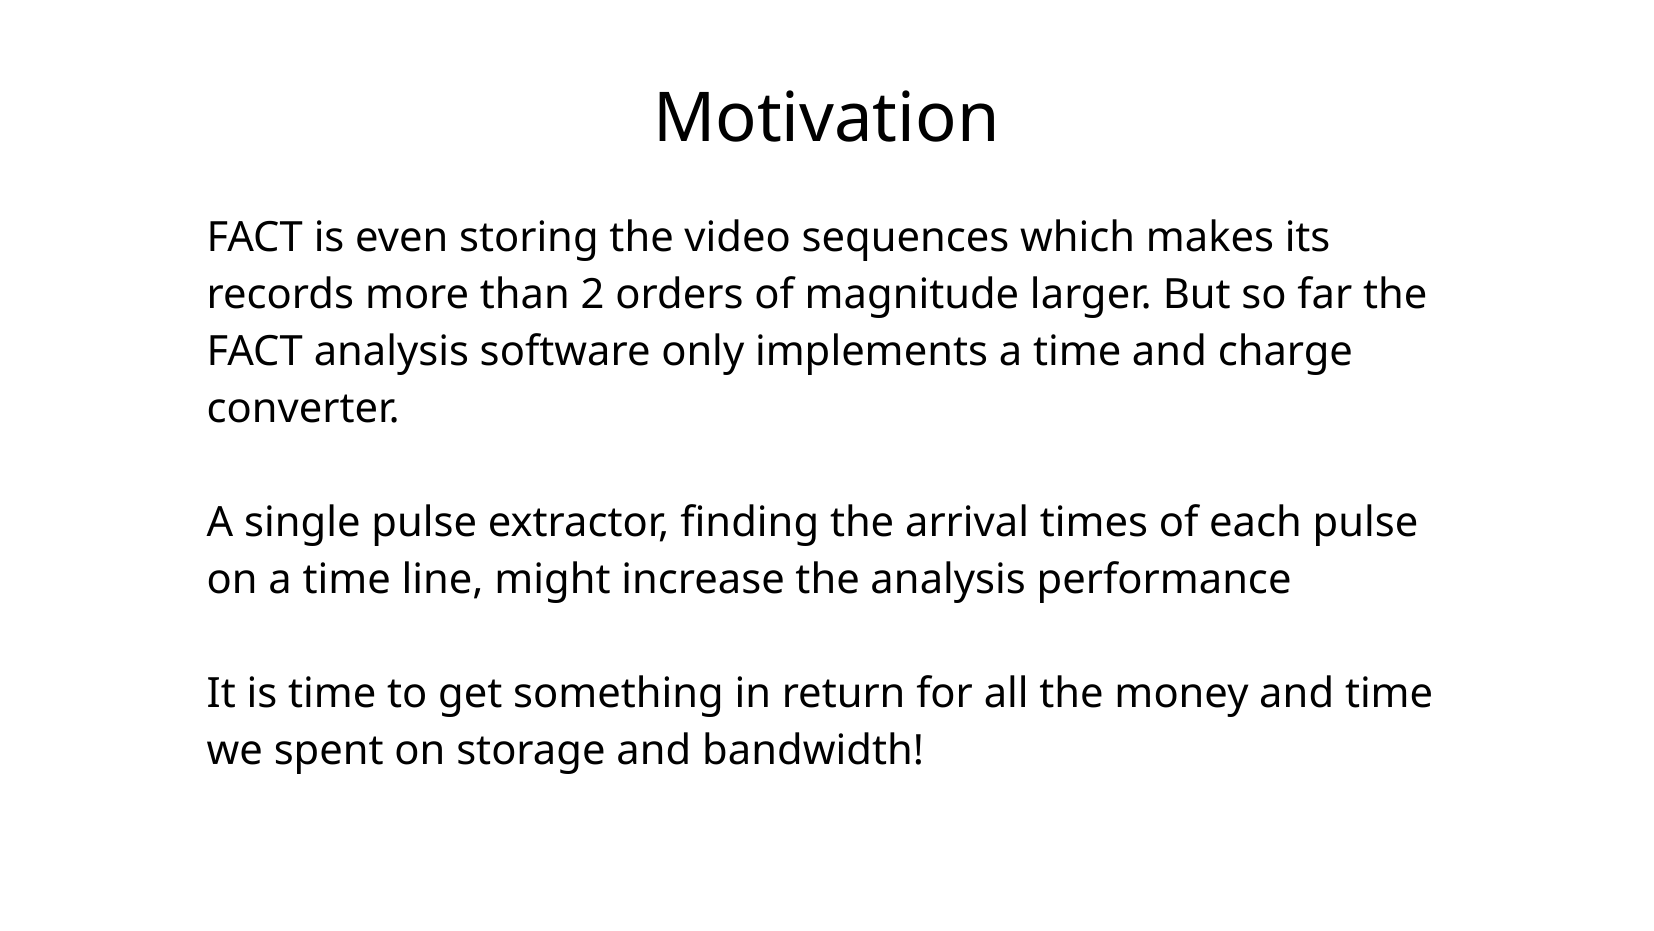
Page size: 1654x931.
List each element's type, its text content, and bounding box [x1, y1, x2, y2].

text_box FACT is even storing the video sequences which makes its records more than 2 orders of magnitude larger. But so far the FACT analysis software only implements a time and charge converter. A single pulse extractor, finding the arrival times of each pulse on a time line, might increase the analysis performance It is time to get something in return for all the money and time we spent on storage and bandwidth! [206, 250, 1456, 733]
title Motivation [82, 37, 1571, 193]
